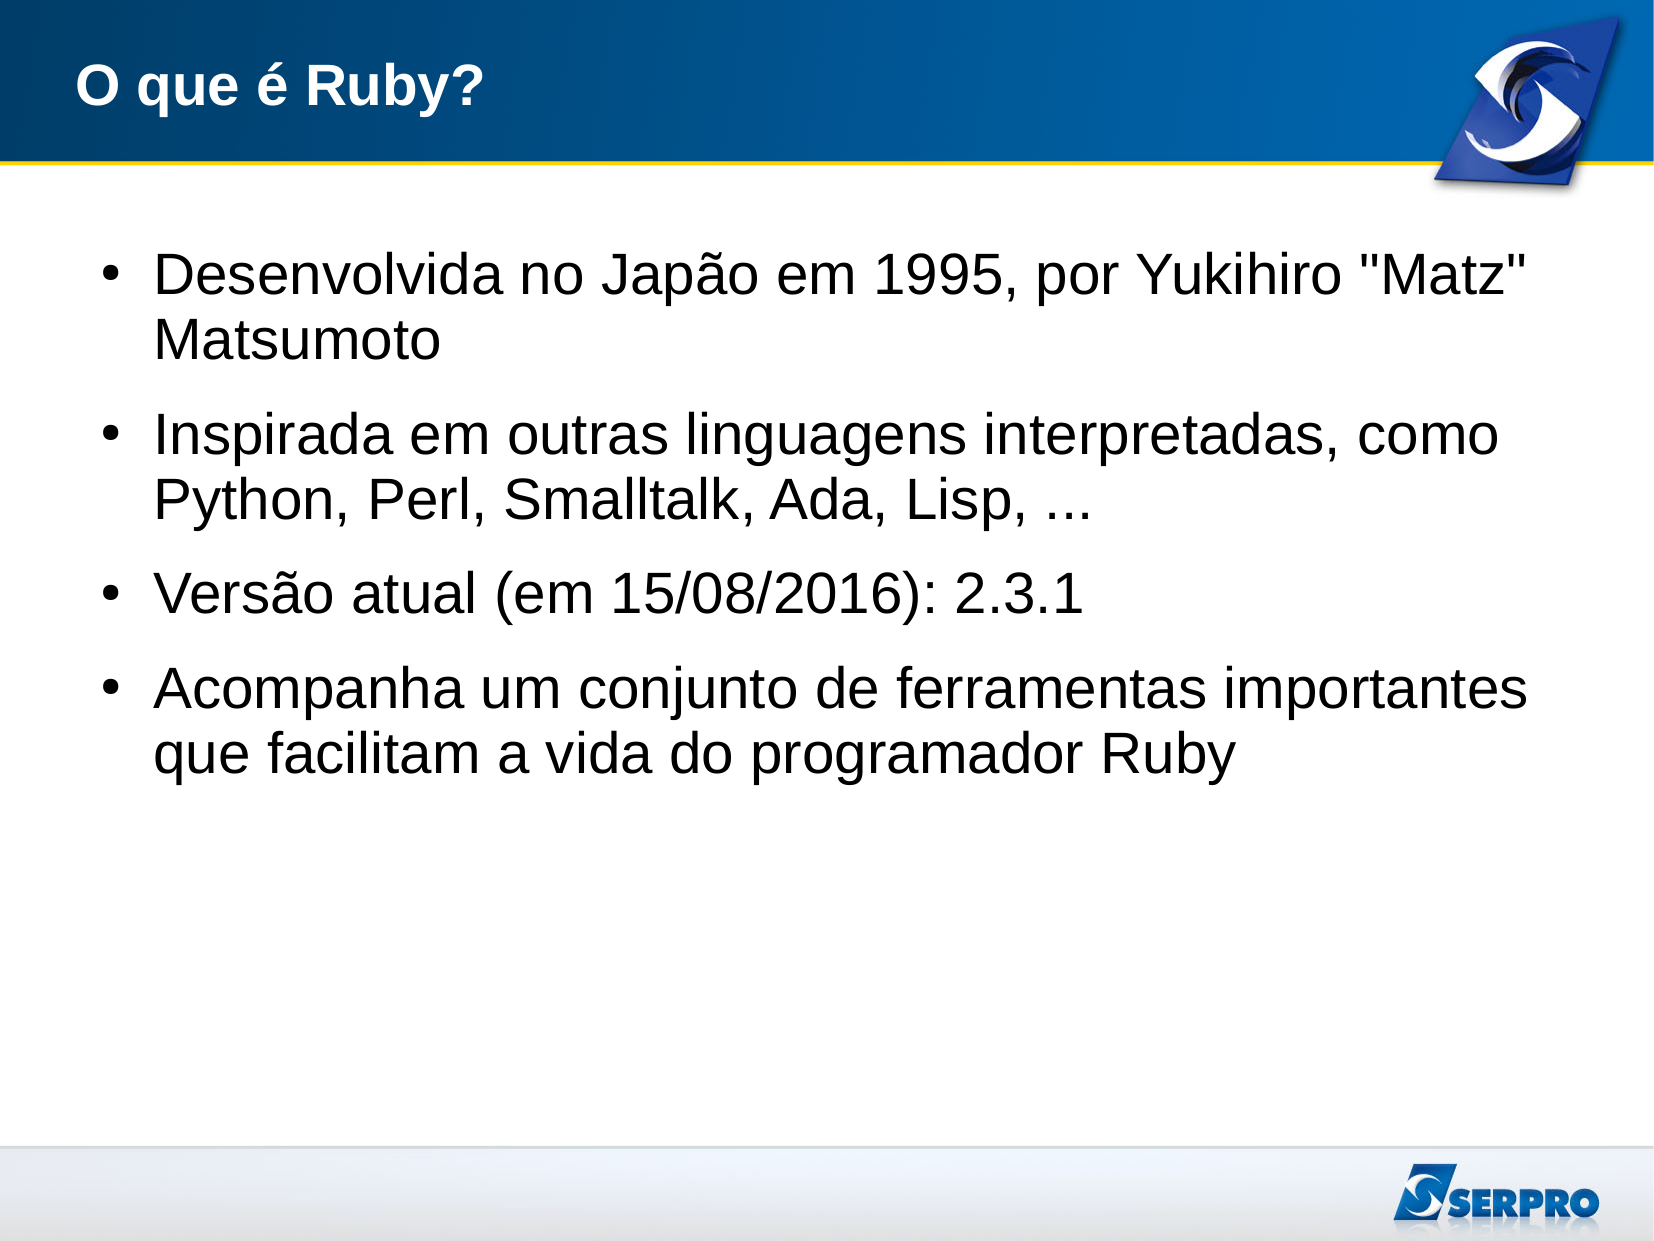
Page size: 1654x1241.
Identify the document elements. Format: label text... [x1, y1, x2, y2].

picture [0, 0, 1654, 1241]
title O que é Ruby? [75, 41, 1434, 130]
list Desenvolvida no Japão em 1995, por Yukihiro "Matz" Matsumoto Inspirada em outras linguagens interpretadas, como Python, Perl, Smalltalk, Ada, Lisp, ... Versão atual (em 15/08/2016): 2.3.1 Acompanha um conjunto de ferramentas importantes que facilitam a vida do programador Ruby [82, 242, 1571, 1076]
